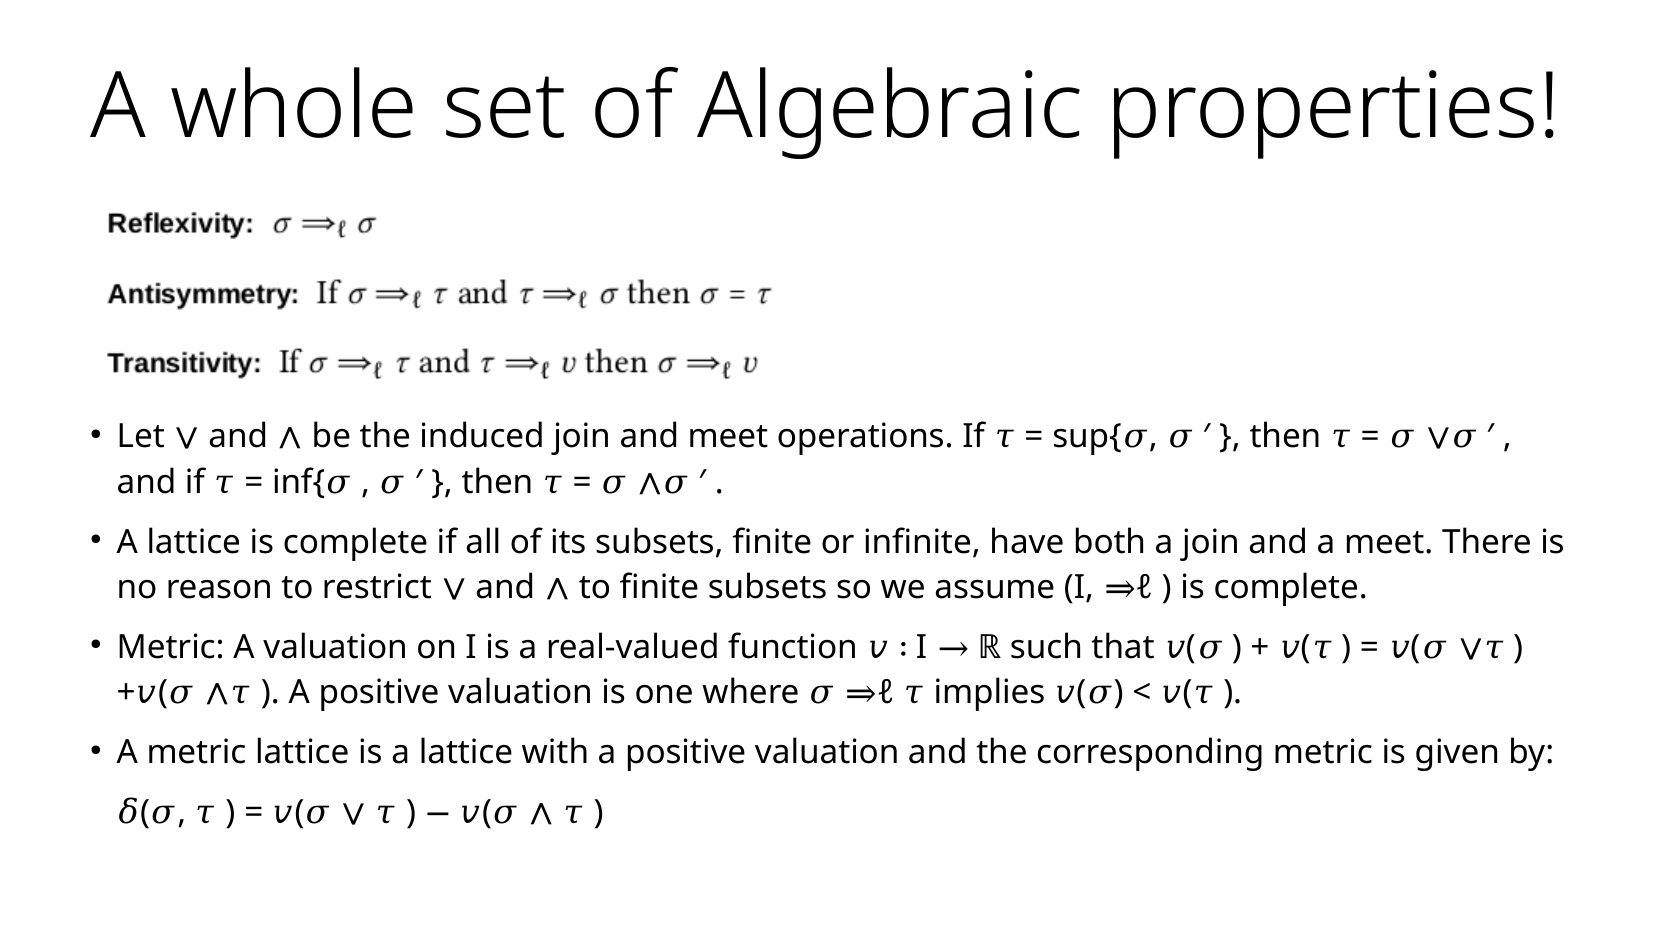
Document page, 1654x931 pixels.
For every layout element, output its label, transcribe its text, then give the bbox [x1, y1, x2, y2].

list Let ∨ and ∧ be the induced join and meet operations. If 𝜏 = sup{𝜎, 𝜎 ′ }, then 𝜏 = 𝜎 ∨𝜎 ′ , and if 𝜏 = inf{𝜎 , 𝜎 ′ }, then 𝜏 = 𝜎 ∧𝜎 ′ . A lattice is complete if all of its subsets, finite or infinite, have both a join and a meet. There is no reason to restrict ∨ and ∧ to finite subsets so we assume (I, ⇒ℓ ) is complete. Metric: A valuation on I is a real-valued function 𝑣 ∶ I → ℝ such that 𝑣(𝜎 ) + 𝑣(𝜏 ) = 𝑣(𝜎 ∨𝜏 )+𝑣(𝜎 ∧𝜏 ). A positive valuation is one where 𝜎 ⇒ℓ 𝜏 implies 𝑣(𝜎) < 𝑣(𝜏 ). A metric lattice is a lattice with a positive valuation and the corresponding metric is given by: 𝛿(𝜎, 𝜏 ) = 𝑣(𝜎 ∨ 𝜏 ) − 𝑣(𝜎 ∧ 𝜏 ) [81, 412, 1570, 863]
picture [81, 192, 863, 407]
title A whole set of Algebraic properties! [82, 37, 1571, 193]
